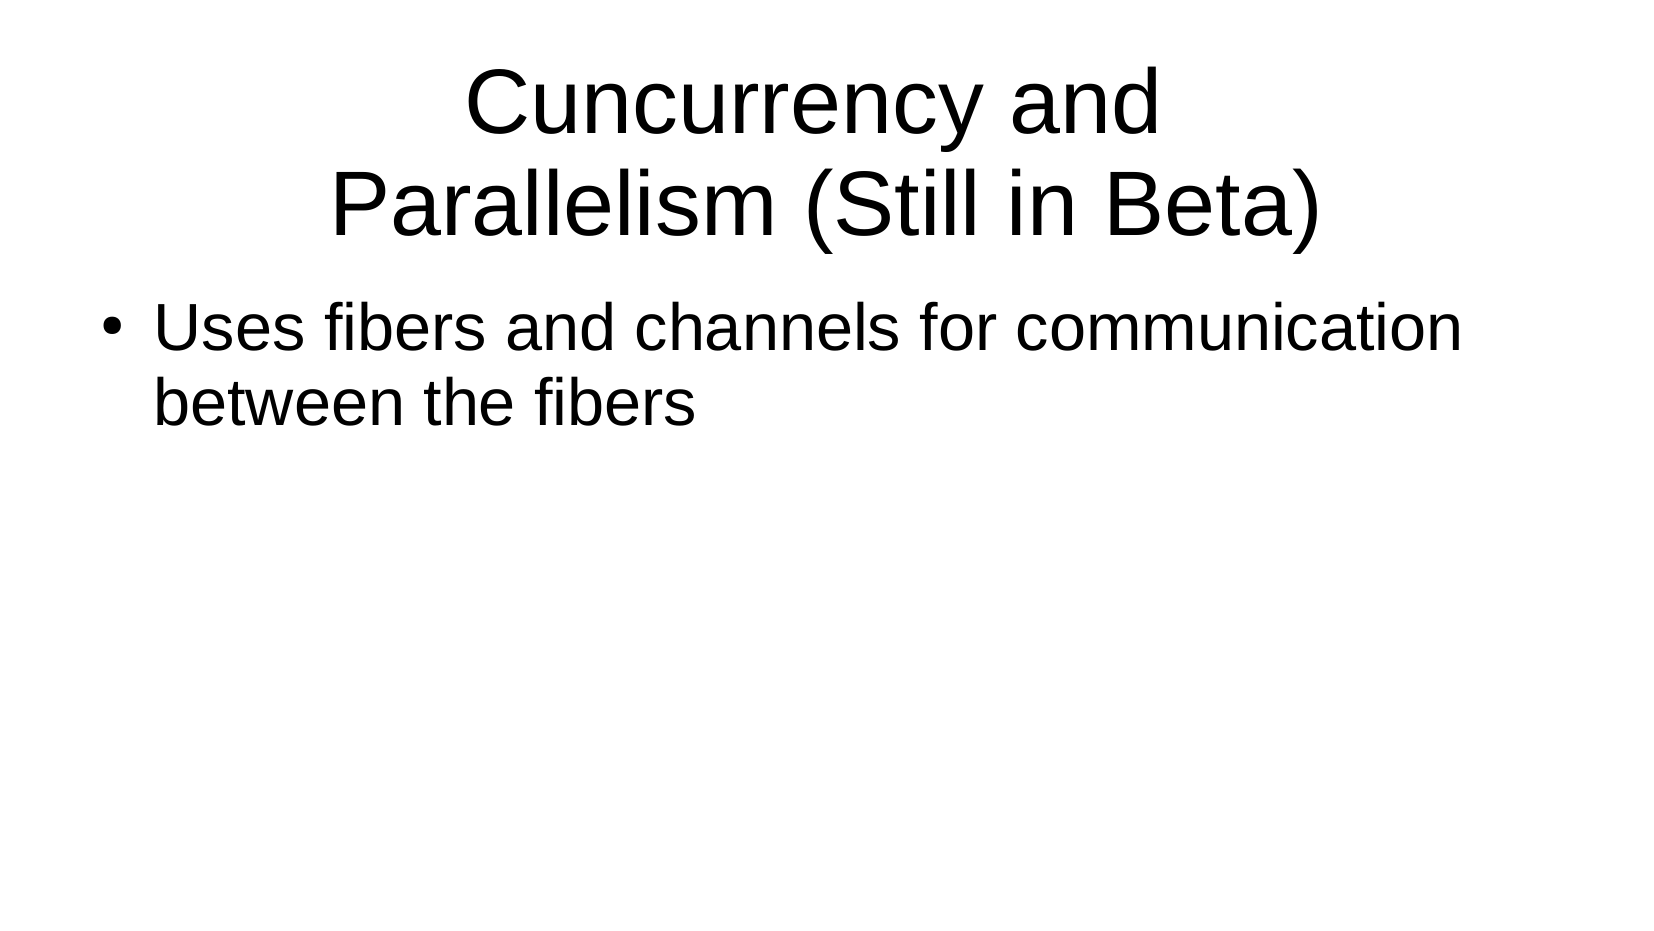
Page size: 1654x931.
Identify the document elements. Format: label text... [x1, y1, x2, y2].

title Cuncurrency and Parallelism (Still in Beta) [82, 49, 1571, 257]
list Uses fibers and channels for communication between the fibers [82, 290, 1571, 856]
